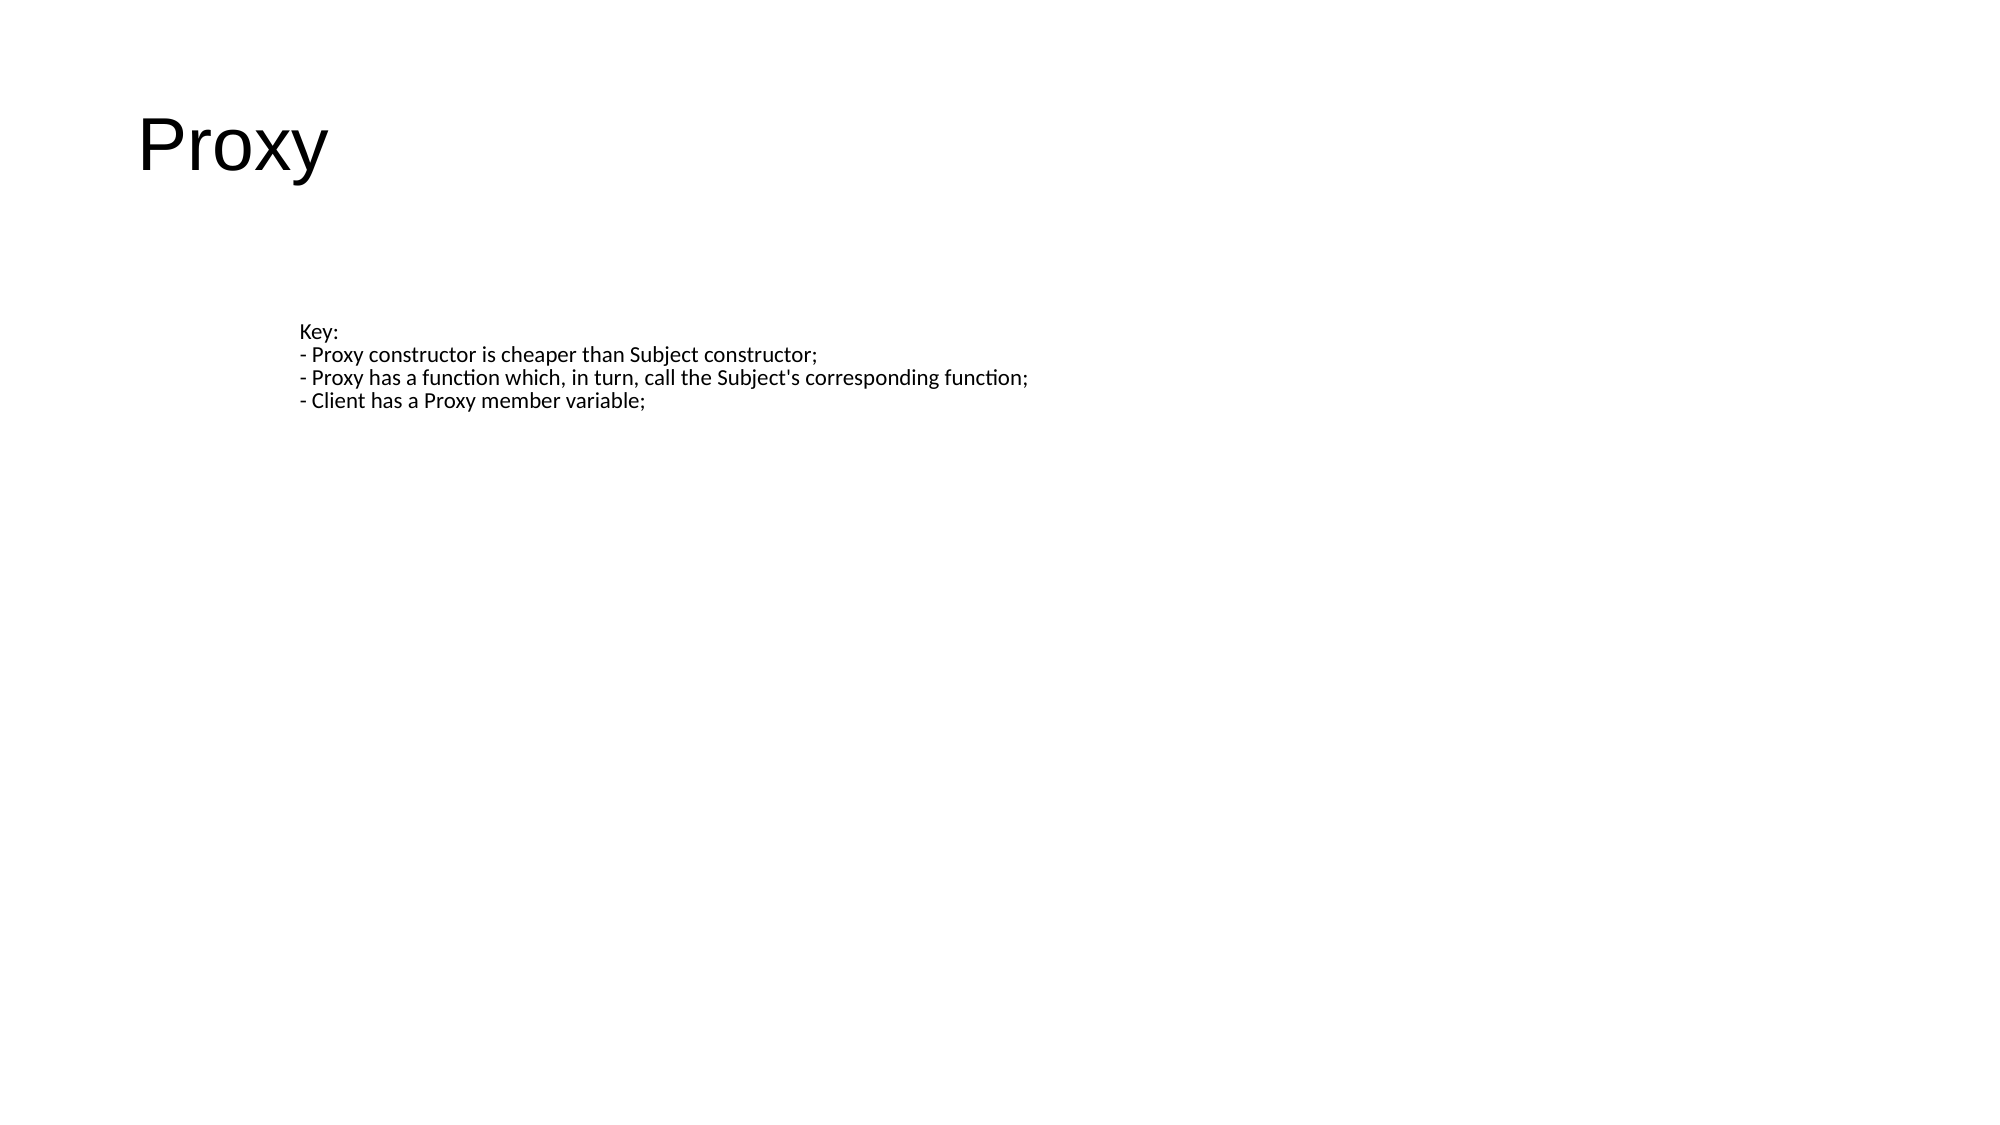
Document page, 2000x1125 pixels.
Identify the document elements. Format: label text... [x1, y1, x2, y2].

text_box Key: - Proxy constructor is cheaper than Subject constructor; - Proxy has a function which, in turn, call the Subject's corresponding function; - Client has a Proxy member variable; [285, 315, 1291, 443]
title Proxy [137, 90, 376, 196]
